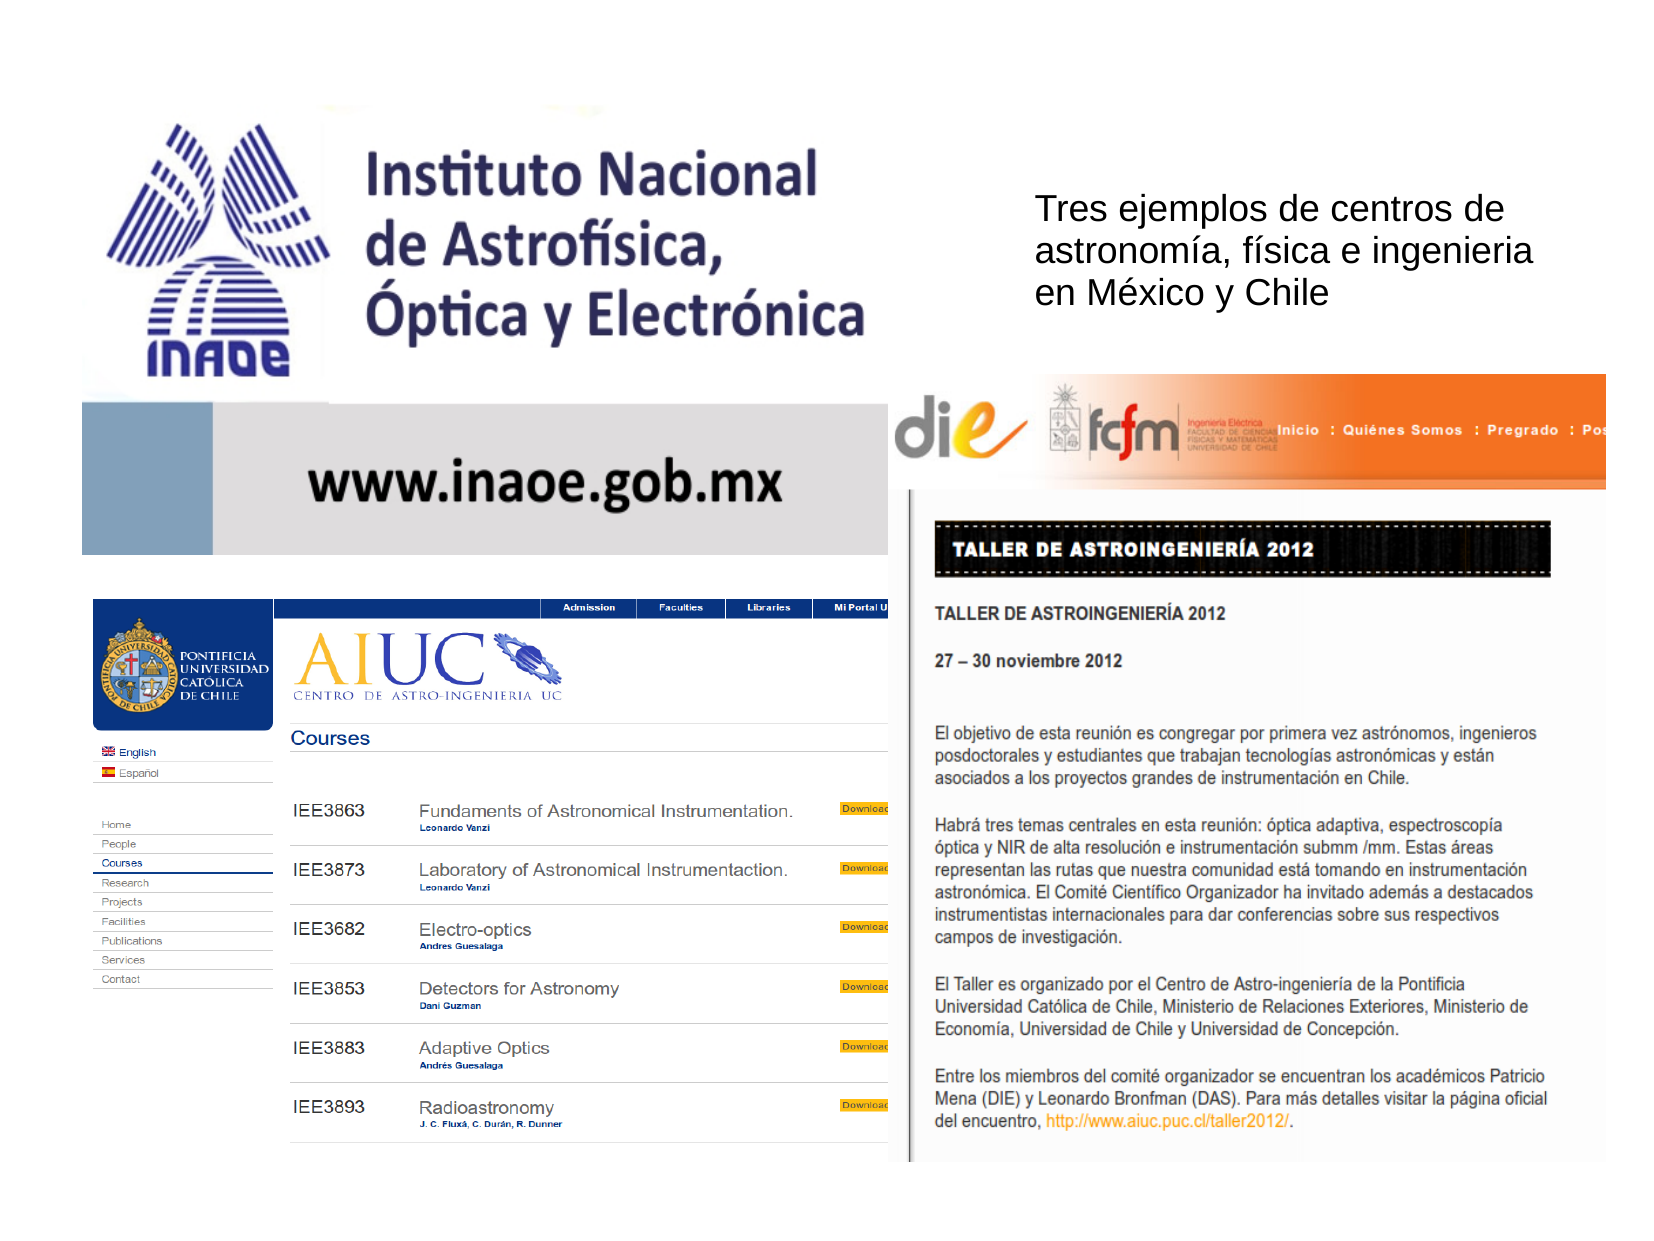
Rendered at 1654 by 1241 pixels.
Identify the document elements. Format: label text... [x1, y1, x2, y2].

picture [82, 104, 1606, 1162]
text_box Tres ejemplos de centros de astronomía, física e ingenieria en México y Chile [1019, 180, 1560, 321]
